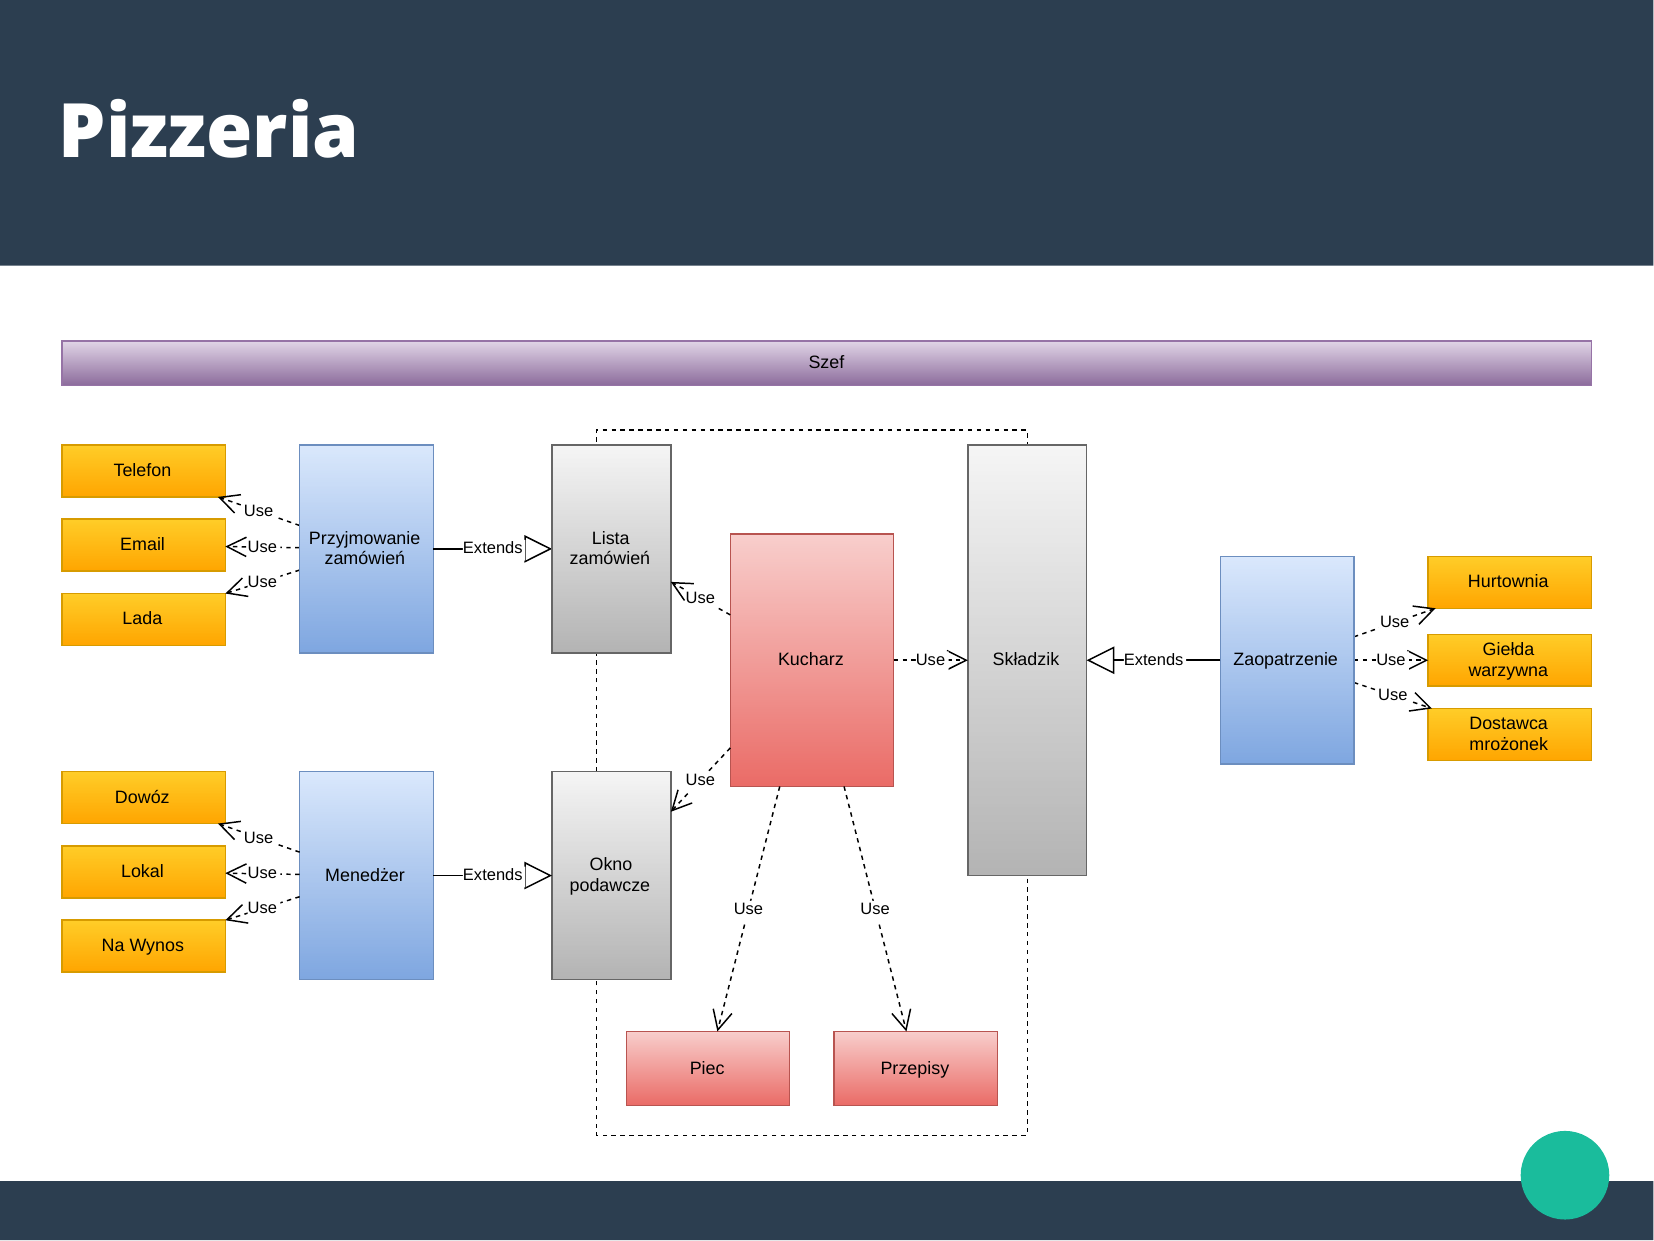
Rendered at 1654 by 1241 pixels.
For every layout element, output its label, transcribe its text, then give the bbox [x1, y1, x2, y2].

picture [59, 338, 1595, 1139]
title Pizzeria [59, 49, 1595, 207]
